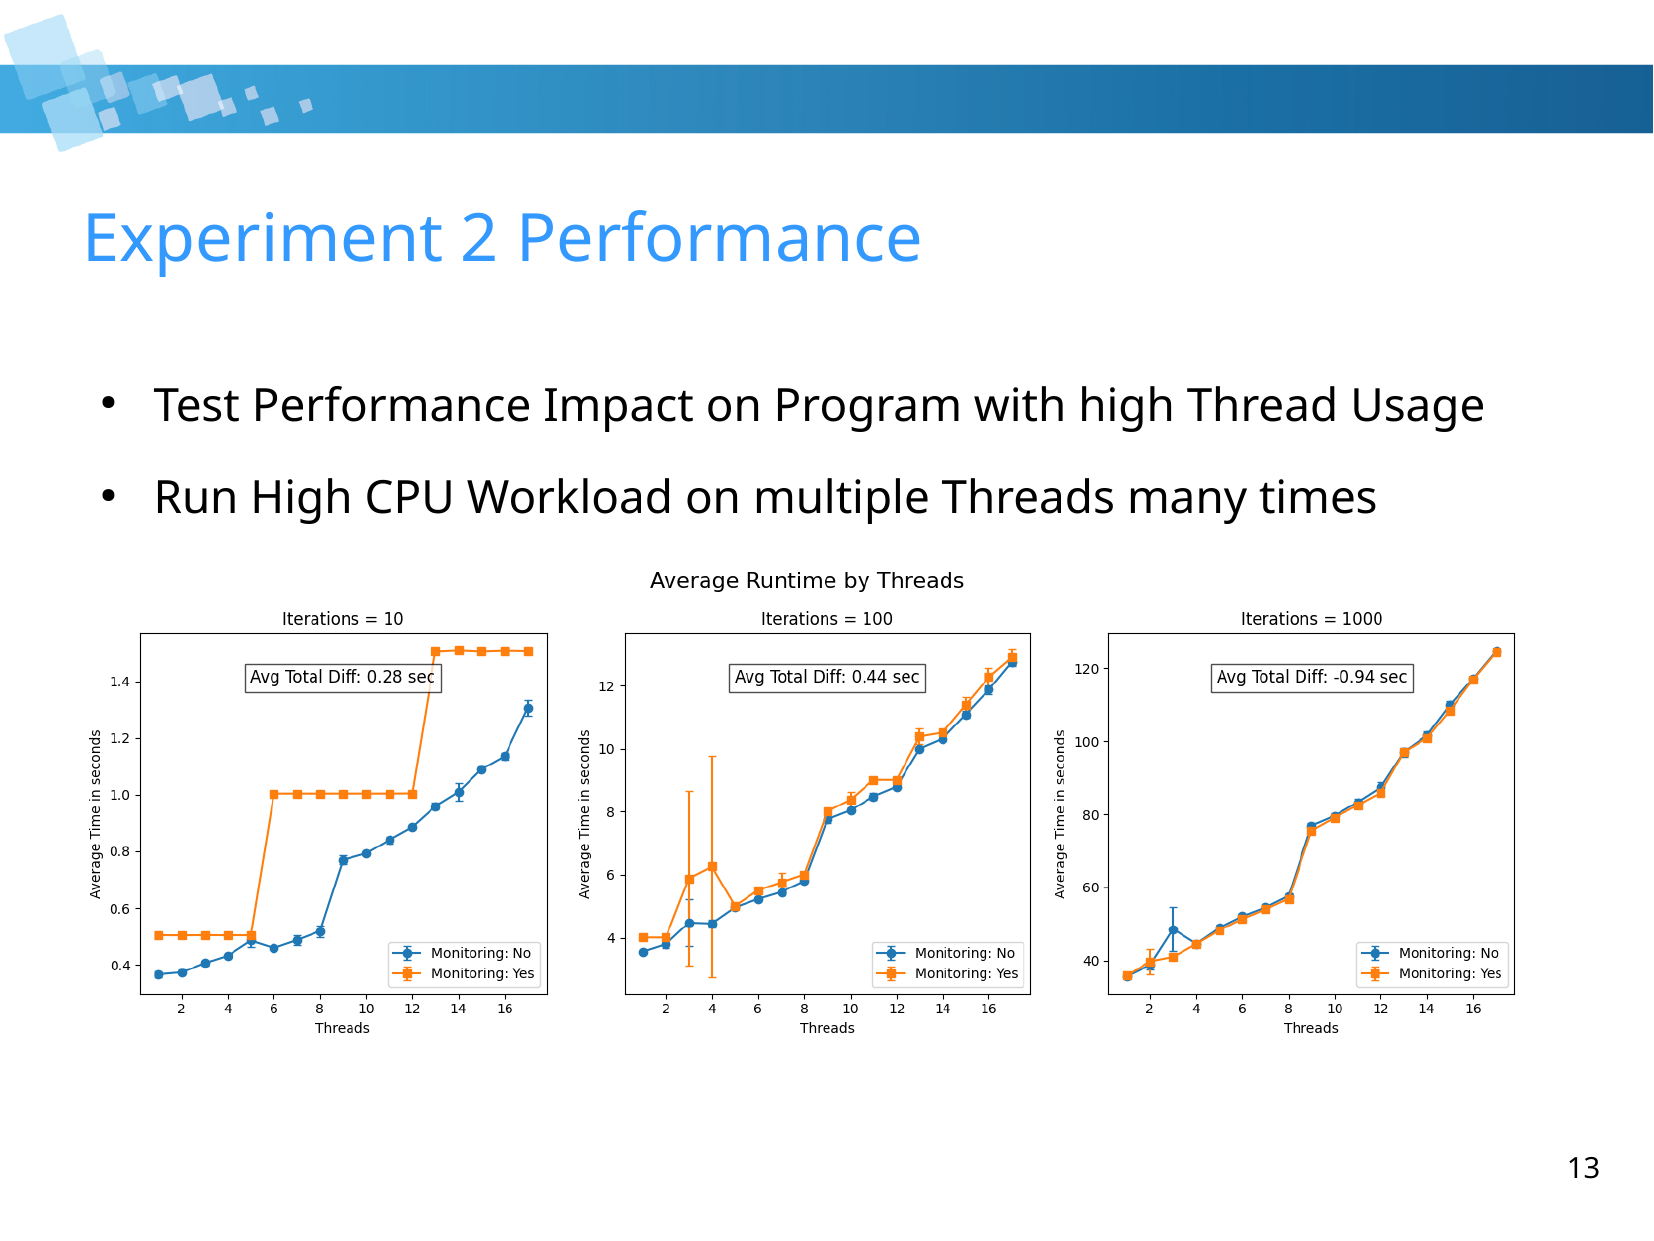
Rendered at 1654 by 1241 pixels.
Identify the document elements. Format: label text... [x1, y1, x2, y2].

list Test Performance Impact on Program with high Thread Usage Run High CPU Workload on multiple Threads many times [82, 372, 1571, 1093]
picture [0, 0, 1653, 1238]
title Experiment 2 Performance [82, 132, 1571, 340]
